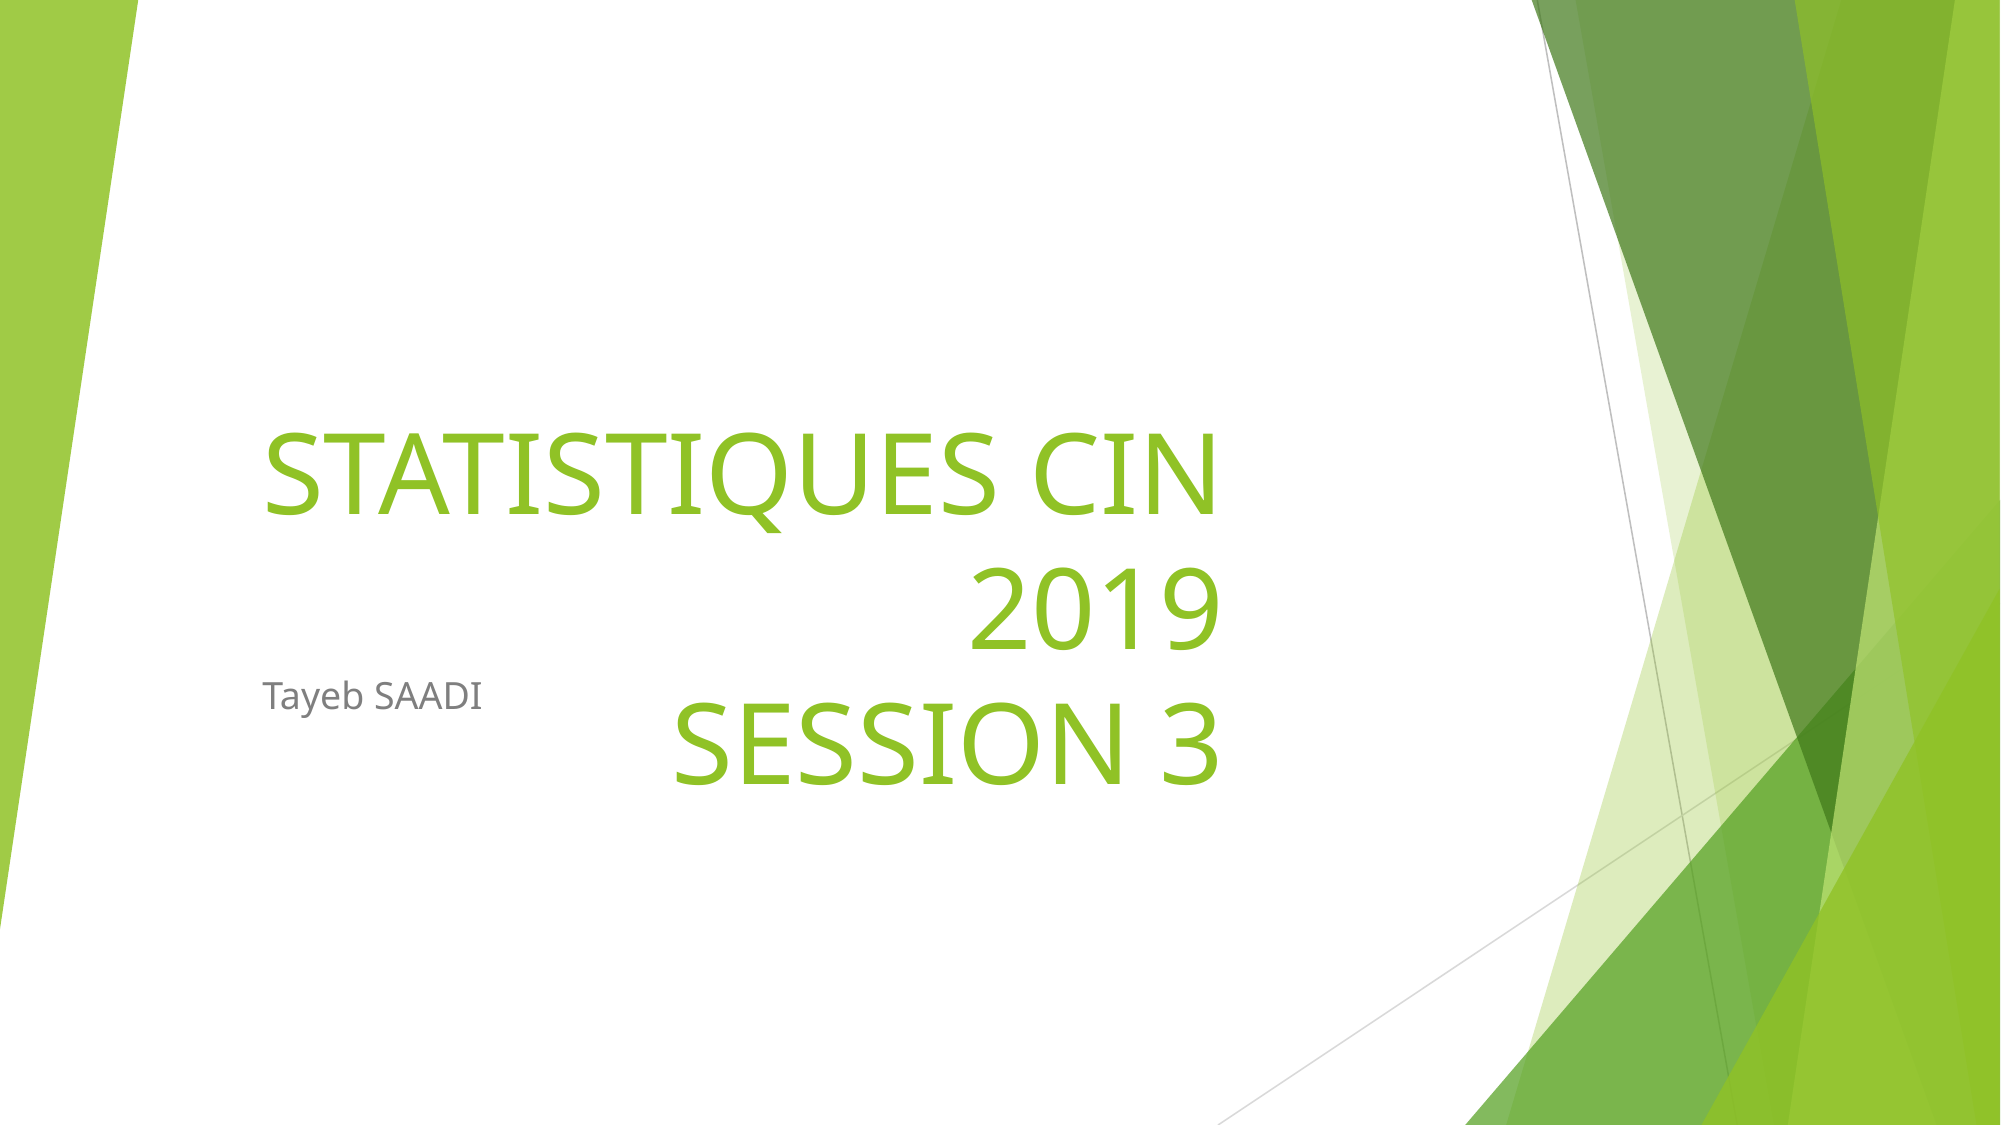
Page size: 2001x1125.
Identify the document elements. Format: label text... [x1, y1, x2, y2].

title STATISTIQUES CIN 2019 SESSION 3 [247, 394, 1522, 664]
subtitle Tayeb SAADI [247, 664, 1522, 845]
